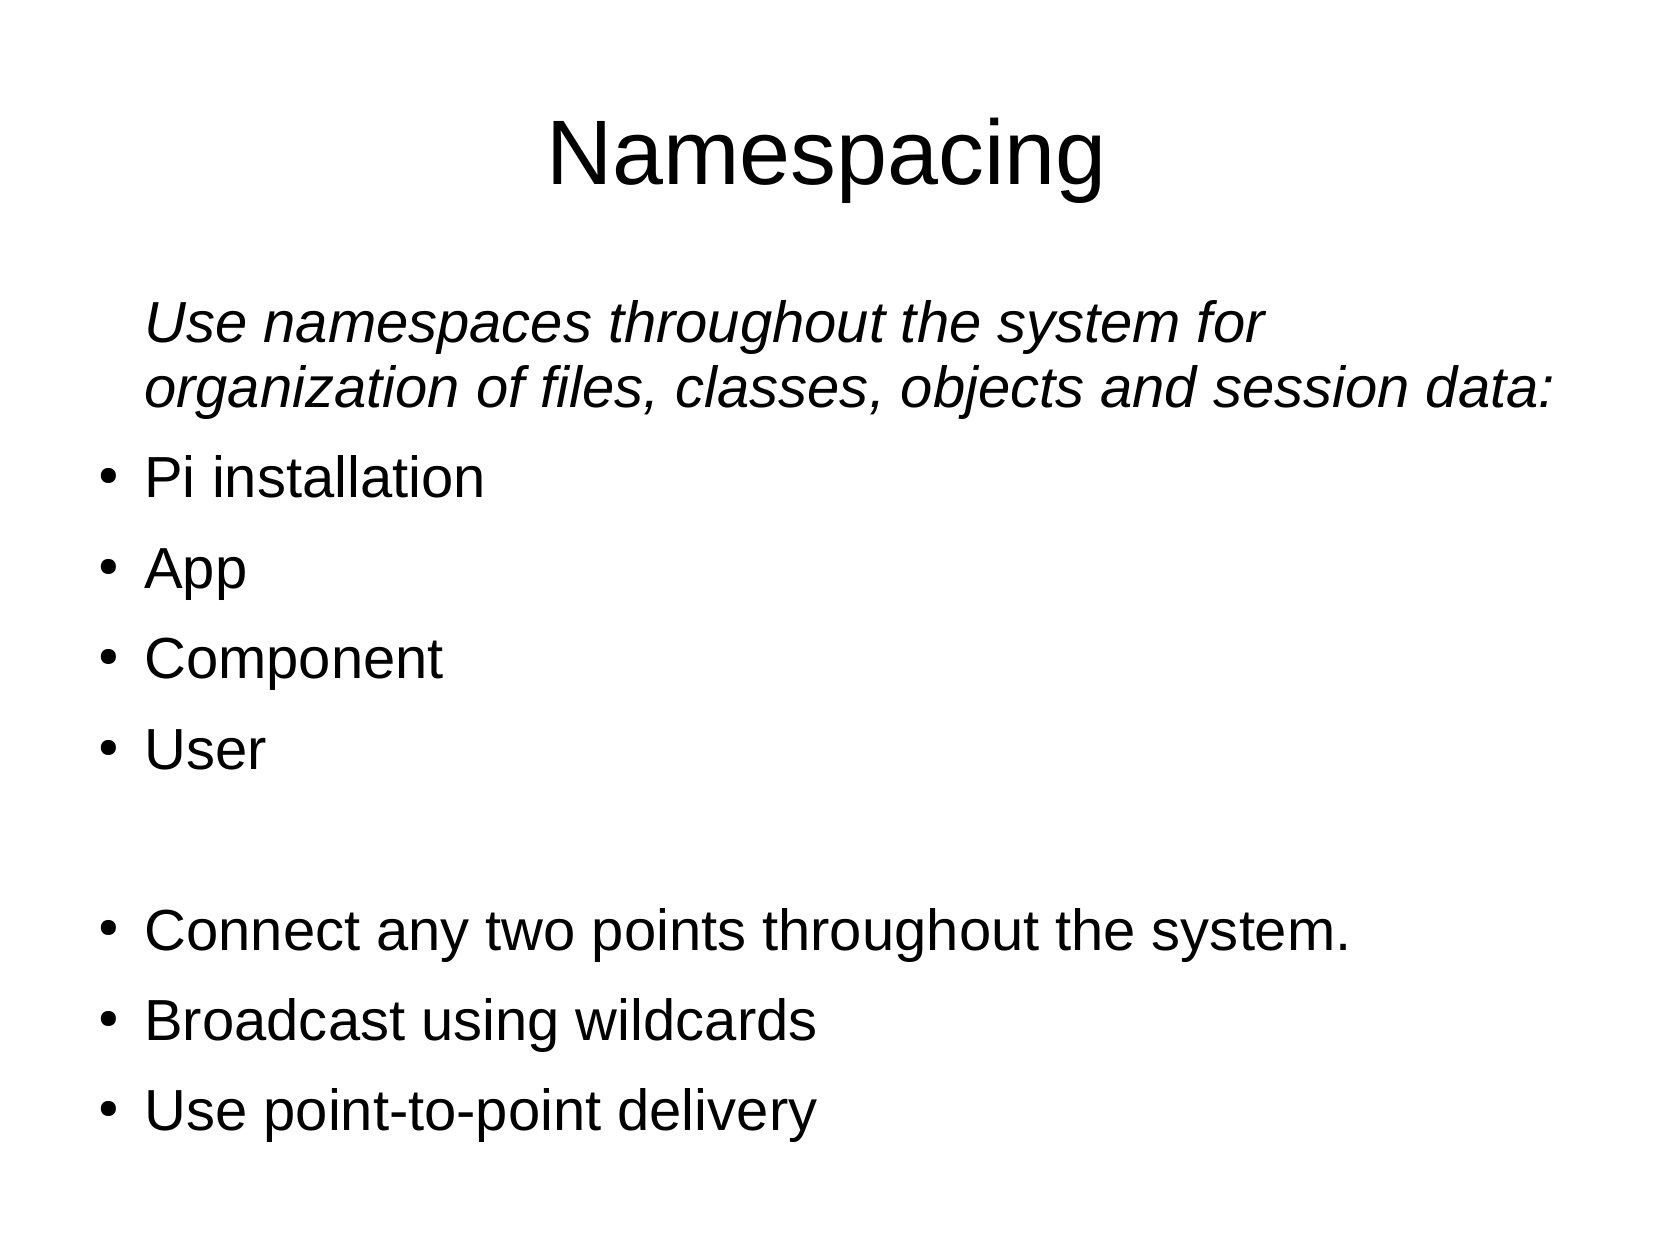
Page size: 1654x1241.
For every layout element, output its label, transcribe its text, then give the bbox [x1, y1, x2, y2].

title Namespacing [82, 49, 1571, 257]
list Use namespaces throughout the system for organization of files, classes, objects and session data: Pi installation App Component User Connect any two points throughout the system. Broadcast using wildcards Use point-to-point delivery [82, 290, 1571, 1170]
